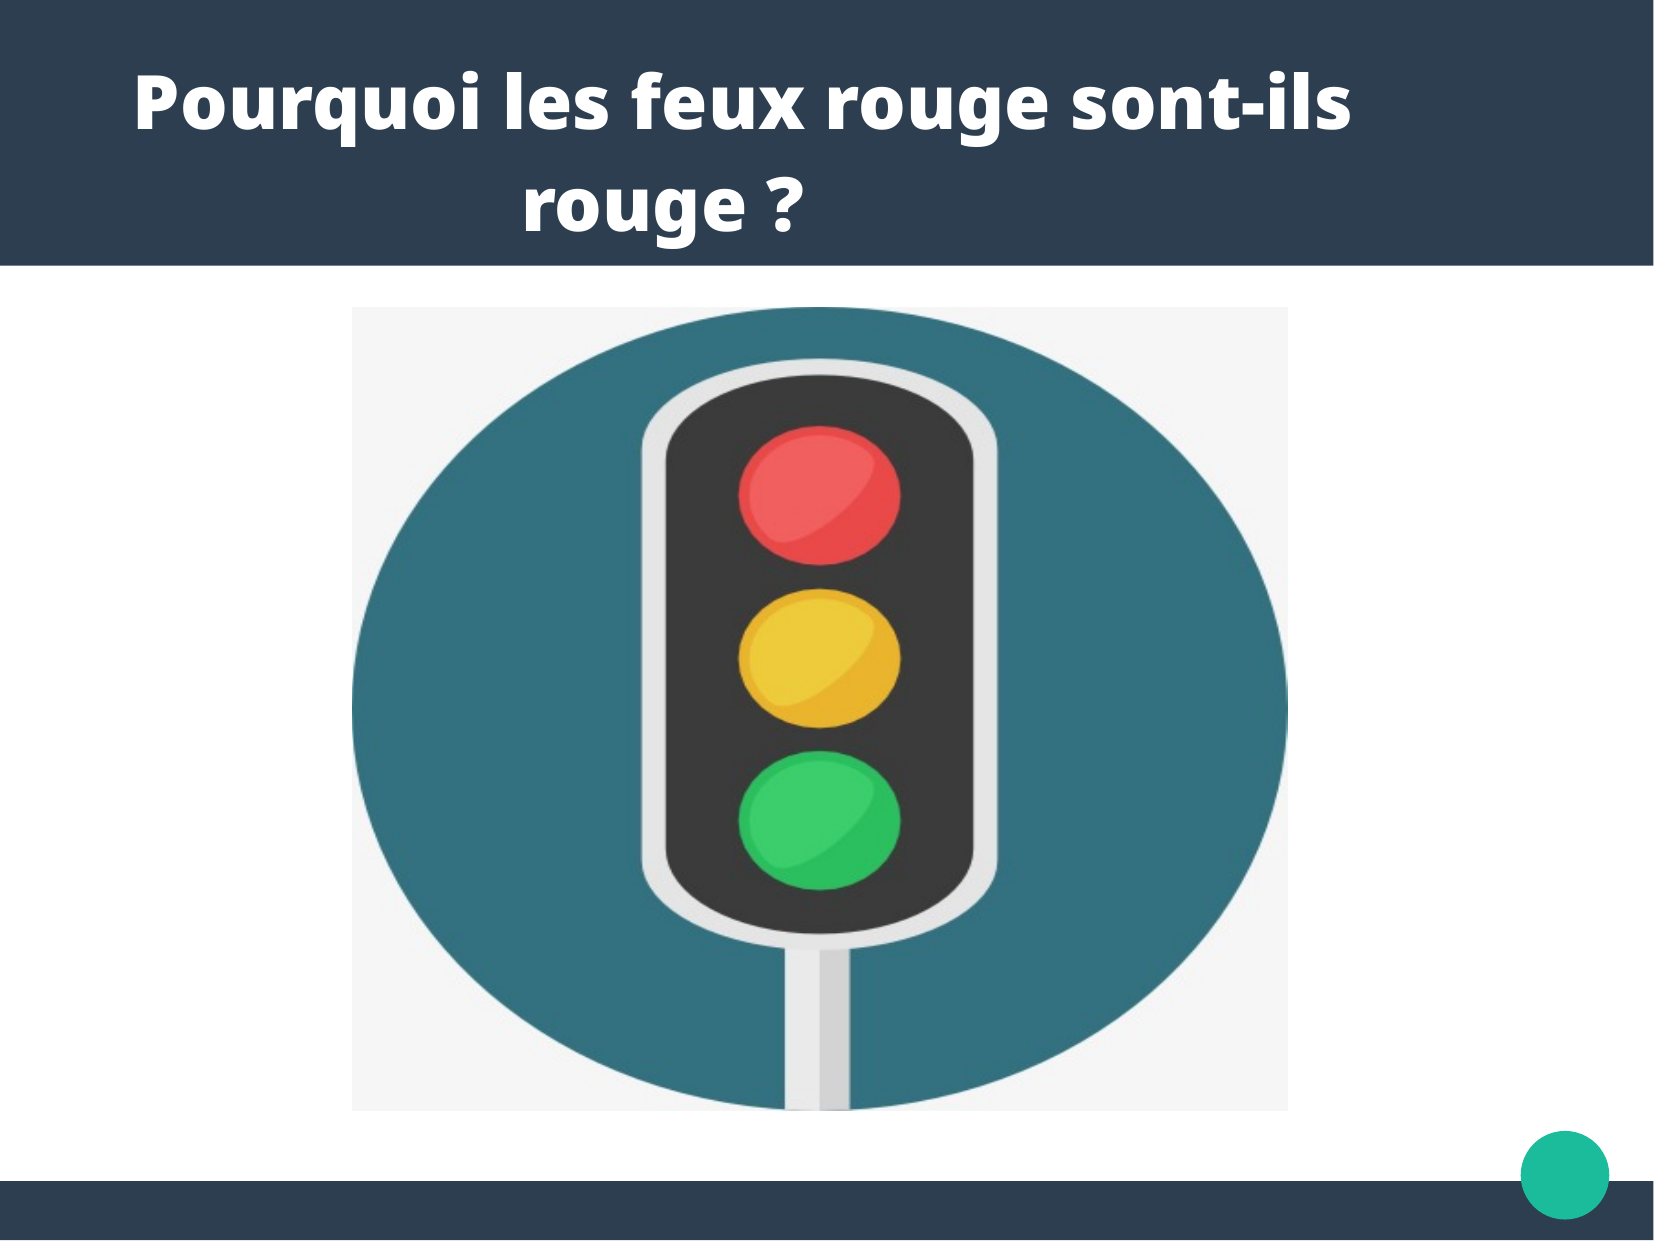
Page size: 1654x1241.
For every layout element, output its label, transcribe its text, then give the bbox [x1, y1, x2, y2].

title Pourquoi les feux rouge sont-ils rouge ? [59, 49, 1595, 207]
picture [352, 307, 1288, 1111]
